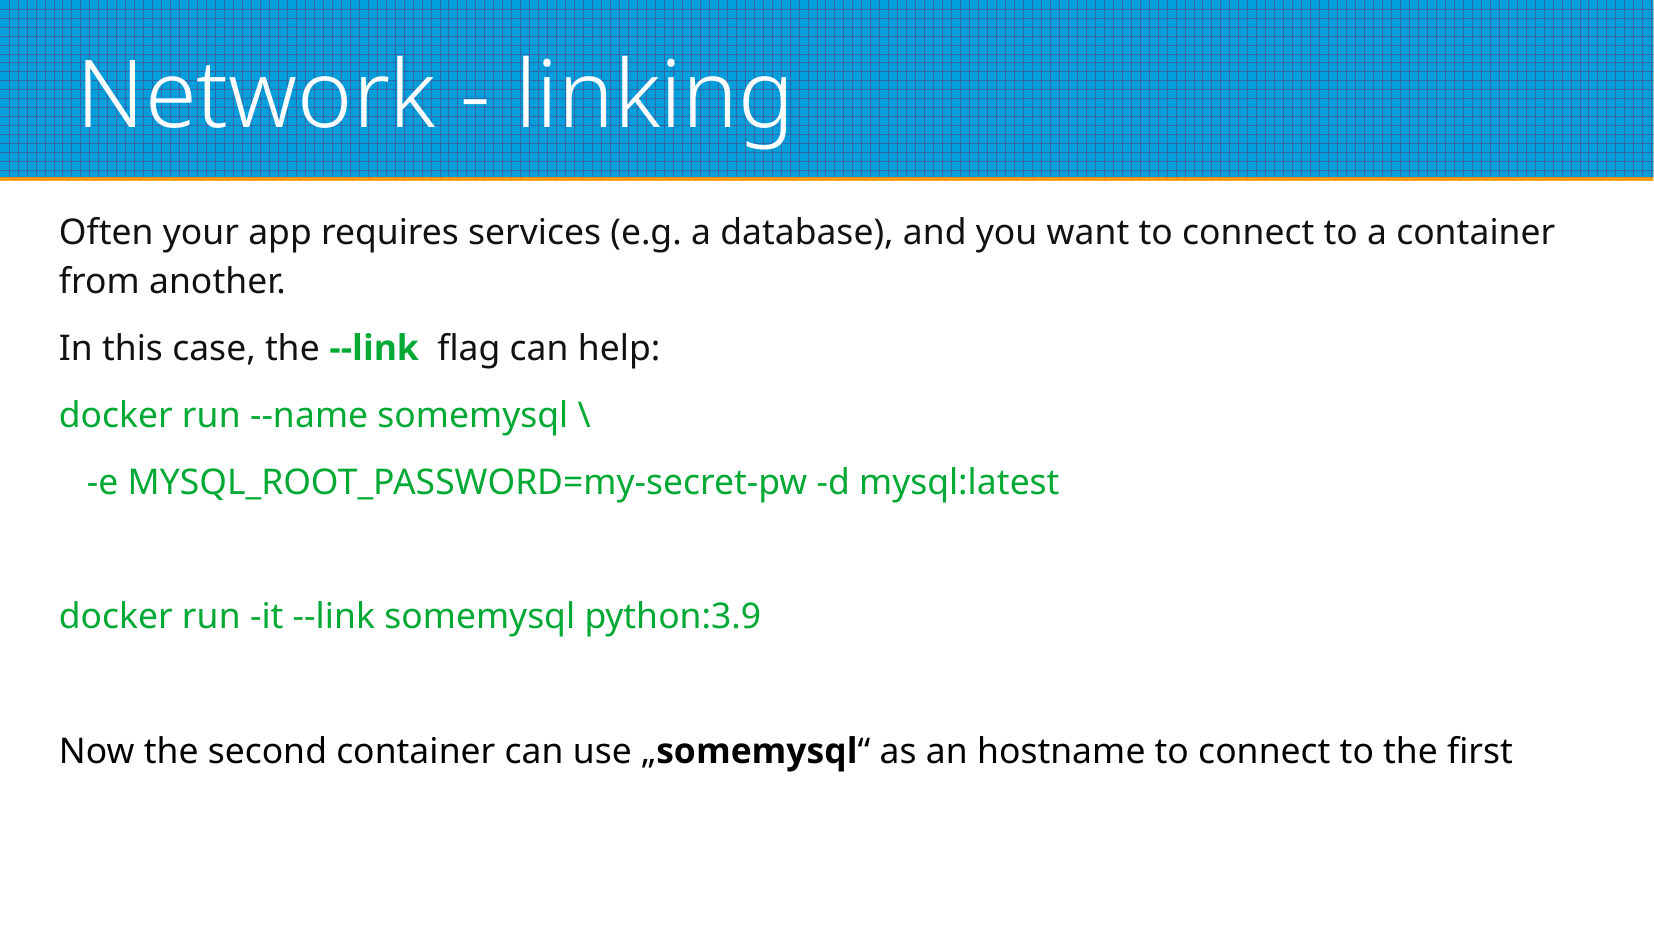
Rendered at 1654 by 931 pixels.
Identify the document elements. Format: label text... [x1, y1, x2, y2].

list Often your app requires services (e.g. a database), and you want to connect to a container from another. In this case, the --link flag can help: docker run --name somemysql \ -e MYSQL_ROOT_PASSWORD=my-secret-pw -d mysql:latest docker run -it --link somemysql python:3.9 Now the second container can use „somemysql“ as an hostname to connect to the first [59, 206, 1569, 781]
title Network - linking [76, 0, 1565, 156]
